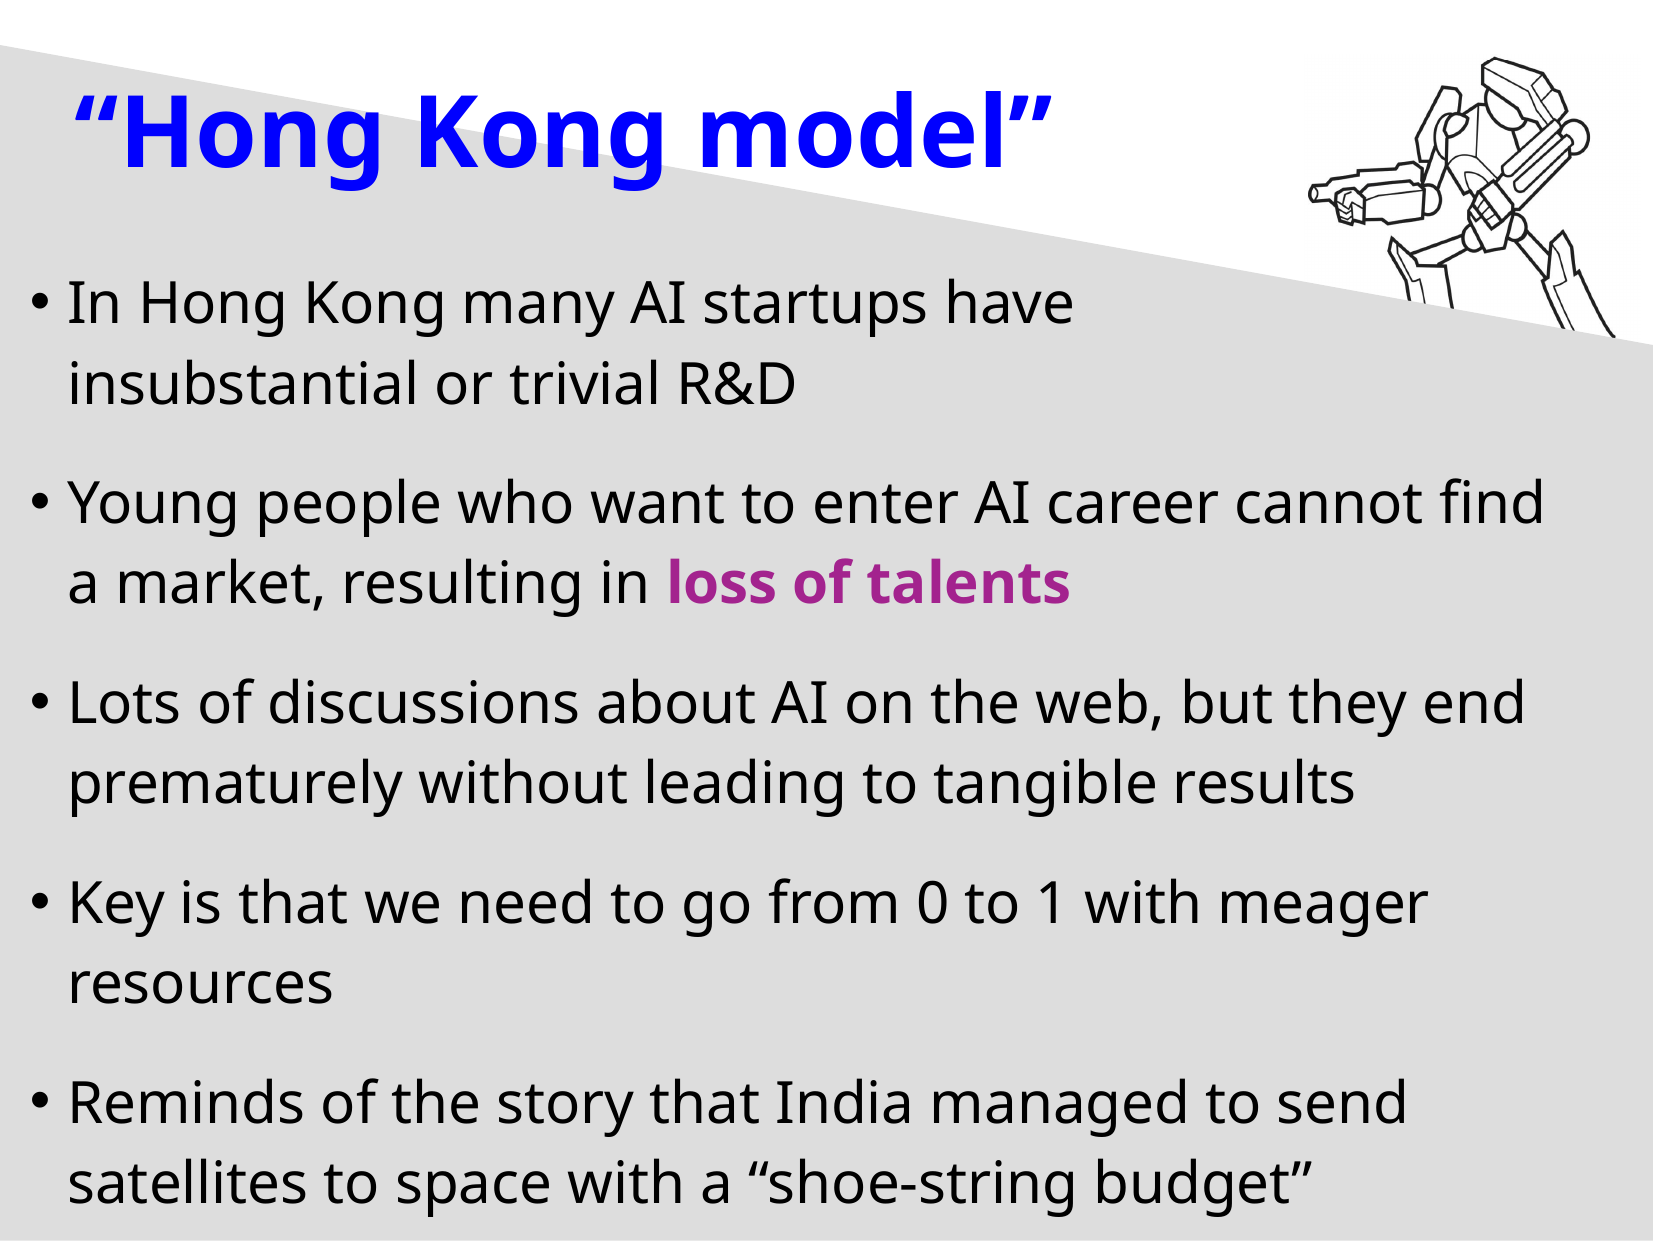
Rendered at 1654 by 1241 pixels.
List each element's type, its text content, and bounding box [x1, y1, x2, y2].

text_box [0, 45, 1653, 1241]
picture [1304, 54, 1641, 59]
text_box In Hong Kong many AI startups have insubstantial or trivial R&D Young people who want to enter AI career cannot find a market, resulting in loss of talents Lots of discussions about AI on the web, but they end prematurely without leading to tangible results Key is that we need to go from 0 to 1 with meager resources Reminds of the story that India managed to send satellites to space with a “shoe-string budget’’ [15, 247, 1591, 1050]
text_box “Hong Kong model” [60, 59, 1653, 195]
picture [1304, 195, 1641, 342]
